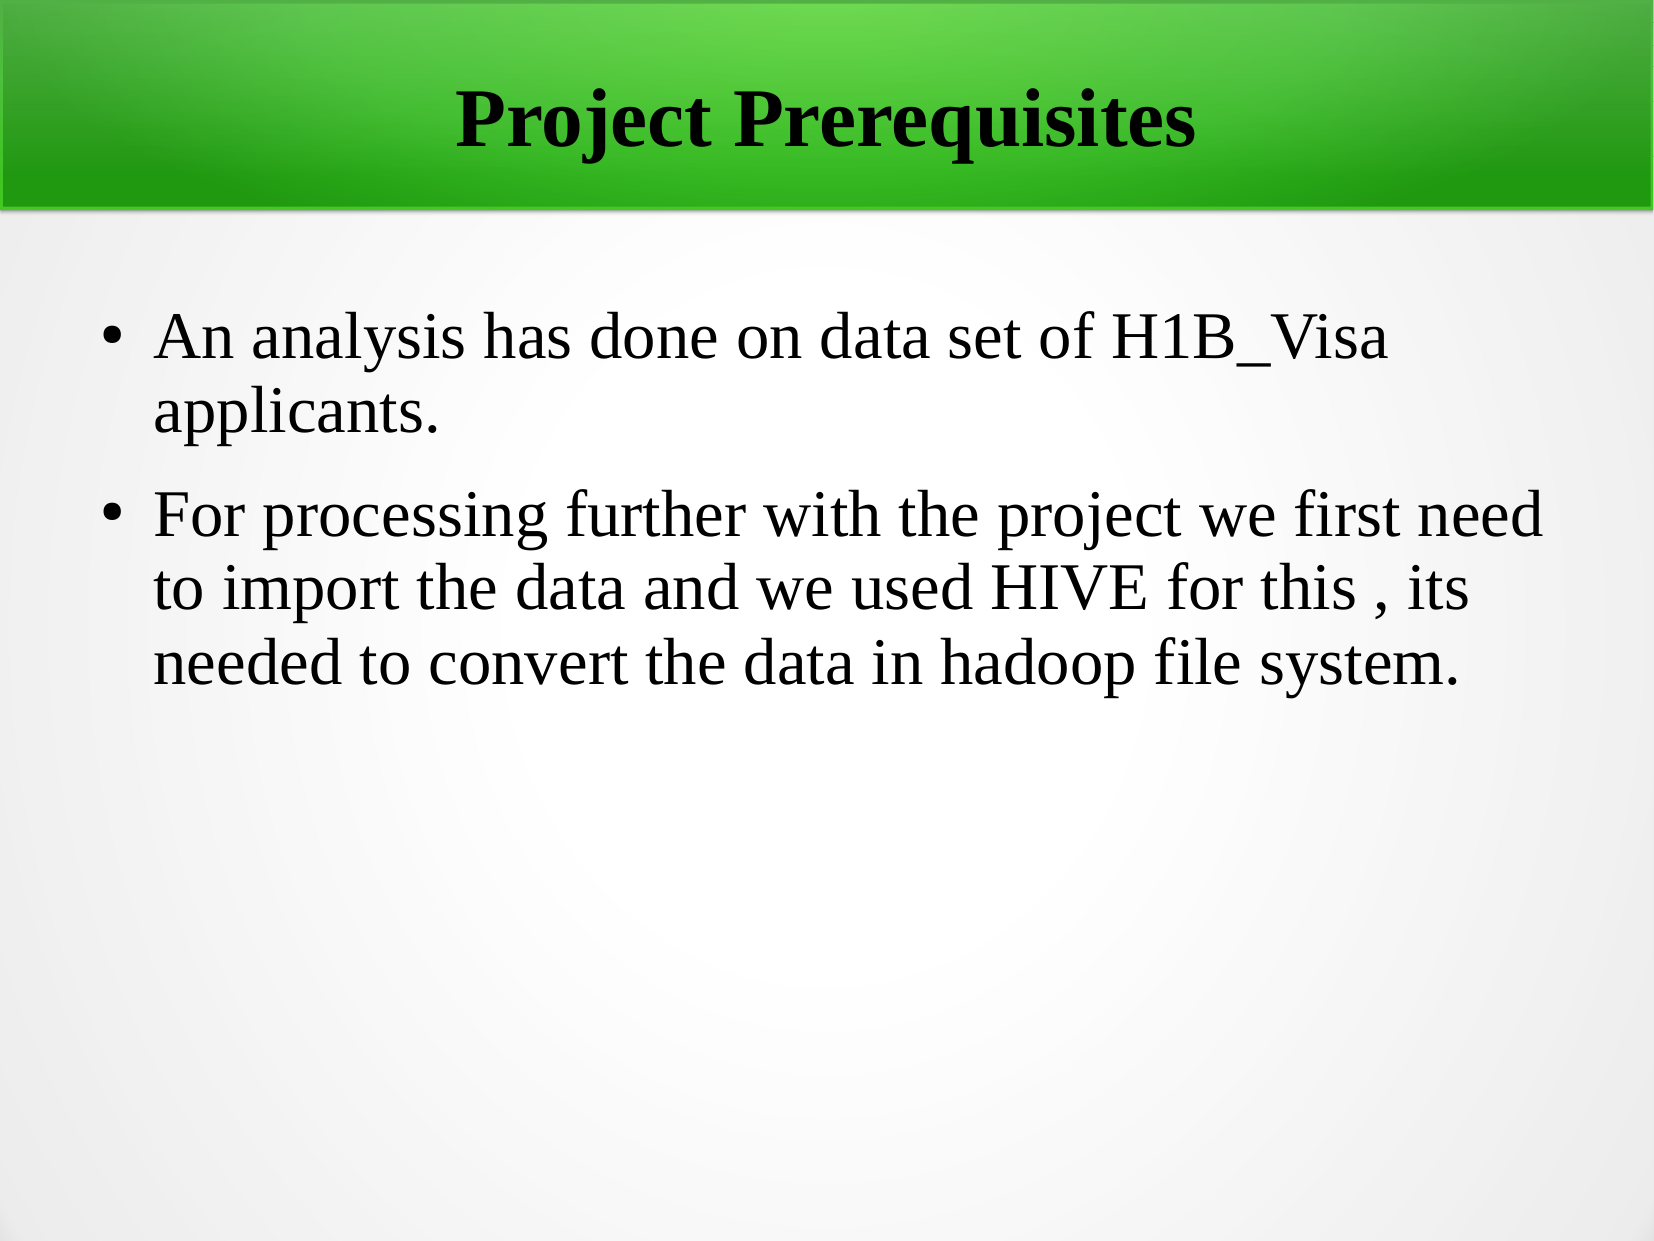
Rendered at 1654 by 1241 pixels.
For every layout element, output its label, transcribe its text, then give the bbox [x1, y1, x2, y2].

list An analysis has done on data set of H1B_Visa applicants. For processing further with the project we first need to import the data and we used HIVE for this , its needed to convert the data in hadoop file system. [82, 299, 1571, 1019]
title Project Prerequisites [82, 47, 1571, 189]
